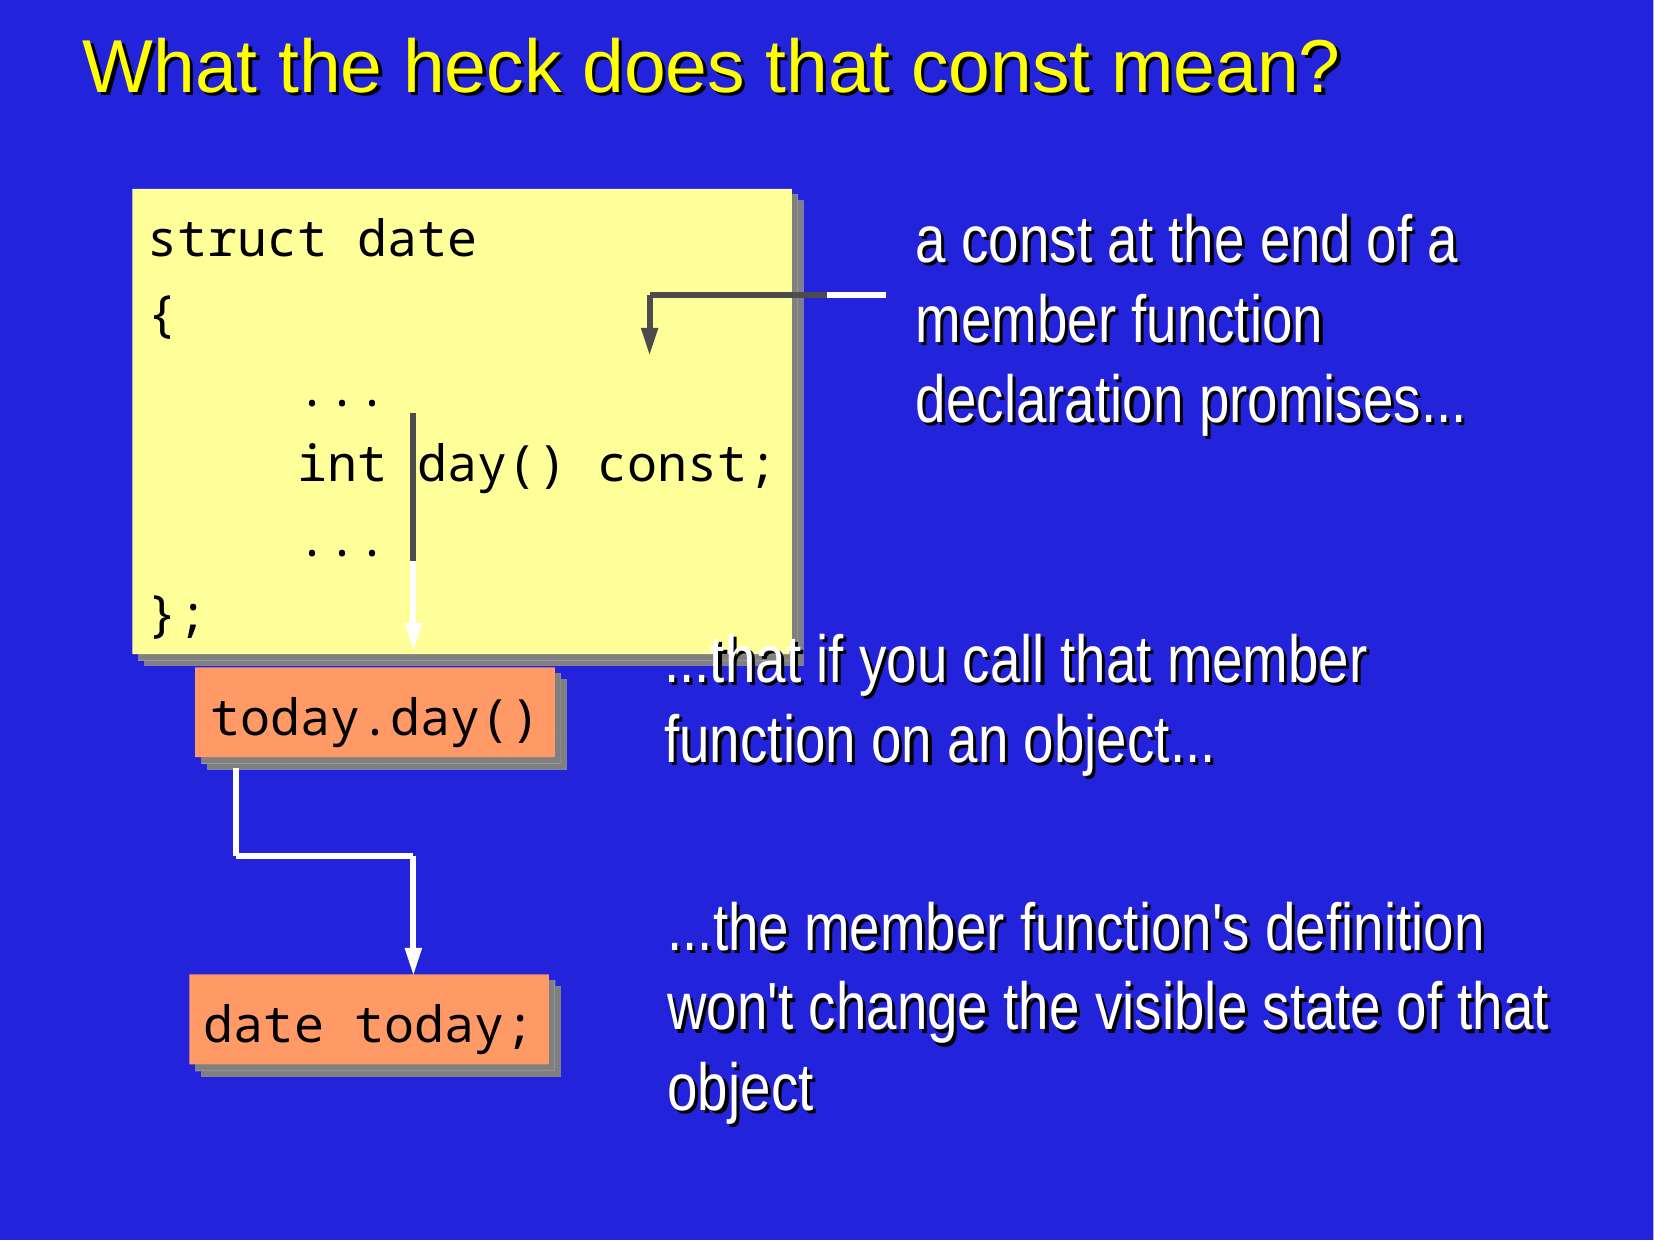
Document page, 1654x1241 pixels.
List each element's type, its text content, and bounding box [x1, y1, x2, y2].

text_box today.day() [195, 667, 555, 758]
text_box date today; [189, 974, 549, 1065]
text_box ...the member function's definition won't change the visible state of that object [652, 875, 1625, 1132]
text_box struct date { ... int day() const; ... }; [132, 188, 792, 655]
text_box a const at the end of a member function declaration promises... [901, 188, 1595, 444]
text_box ...that if you call that member function on an object... [649, 608, 1566, 784]
title What the heck does that const mean? [82, 2, 1571, 130]
